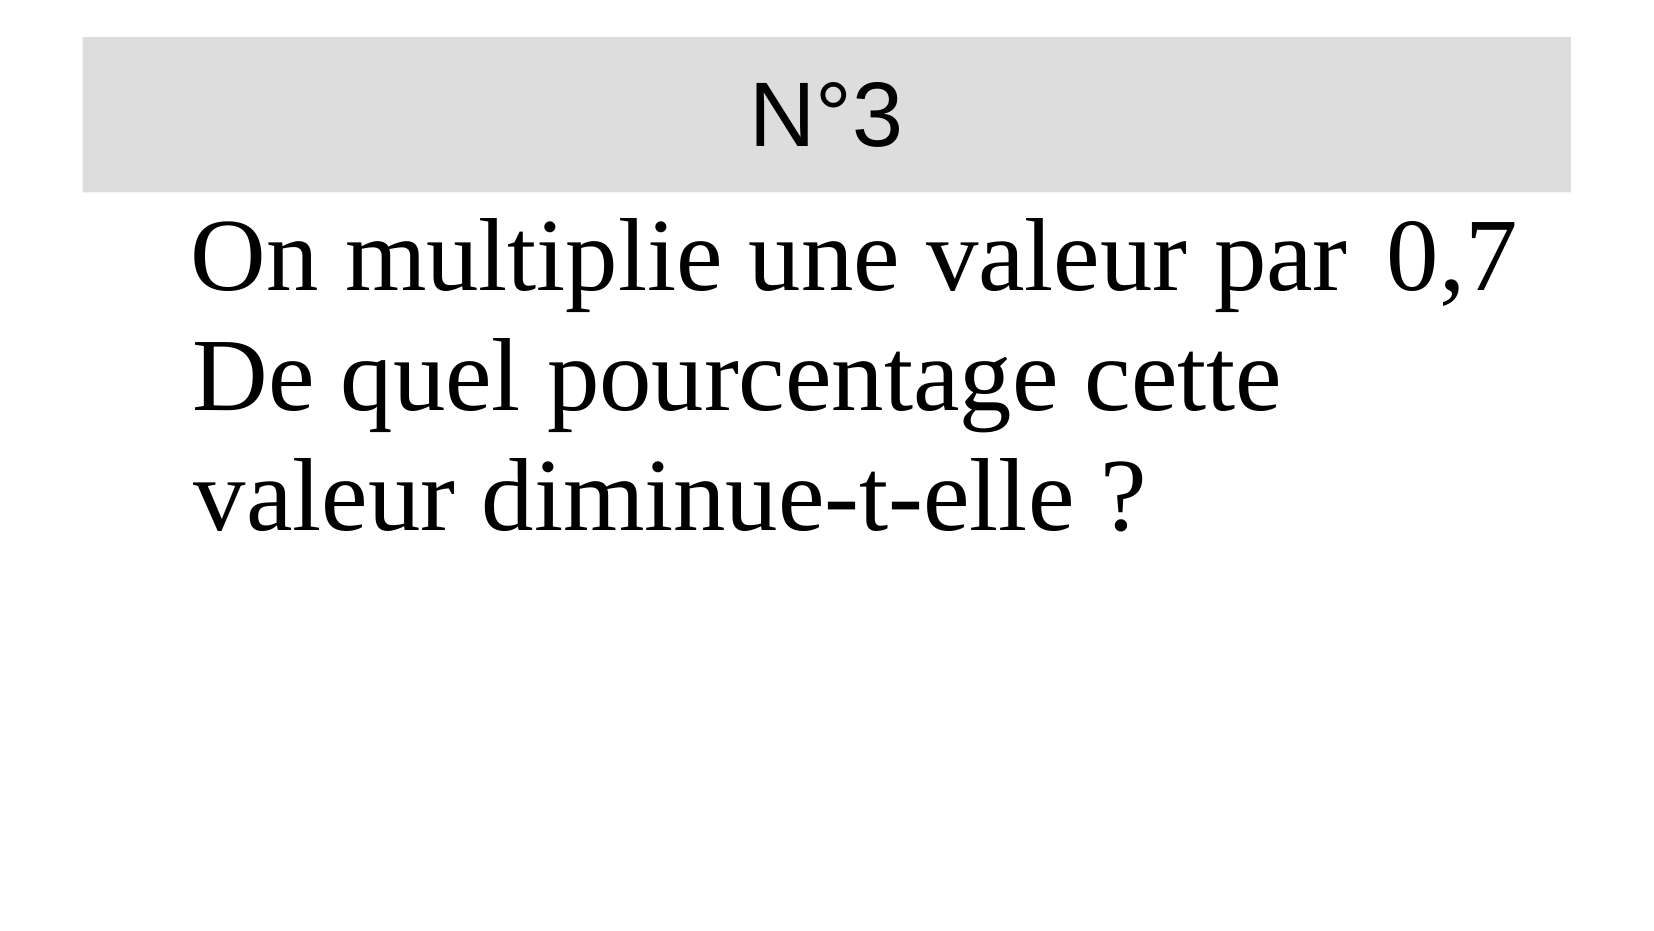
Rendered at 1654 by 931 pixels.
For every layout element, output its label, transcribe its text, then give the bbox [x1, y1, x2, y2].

chart [182, 197, 1525, 554]
title N°3 [82, 37, 1571, 193]
